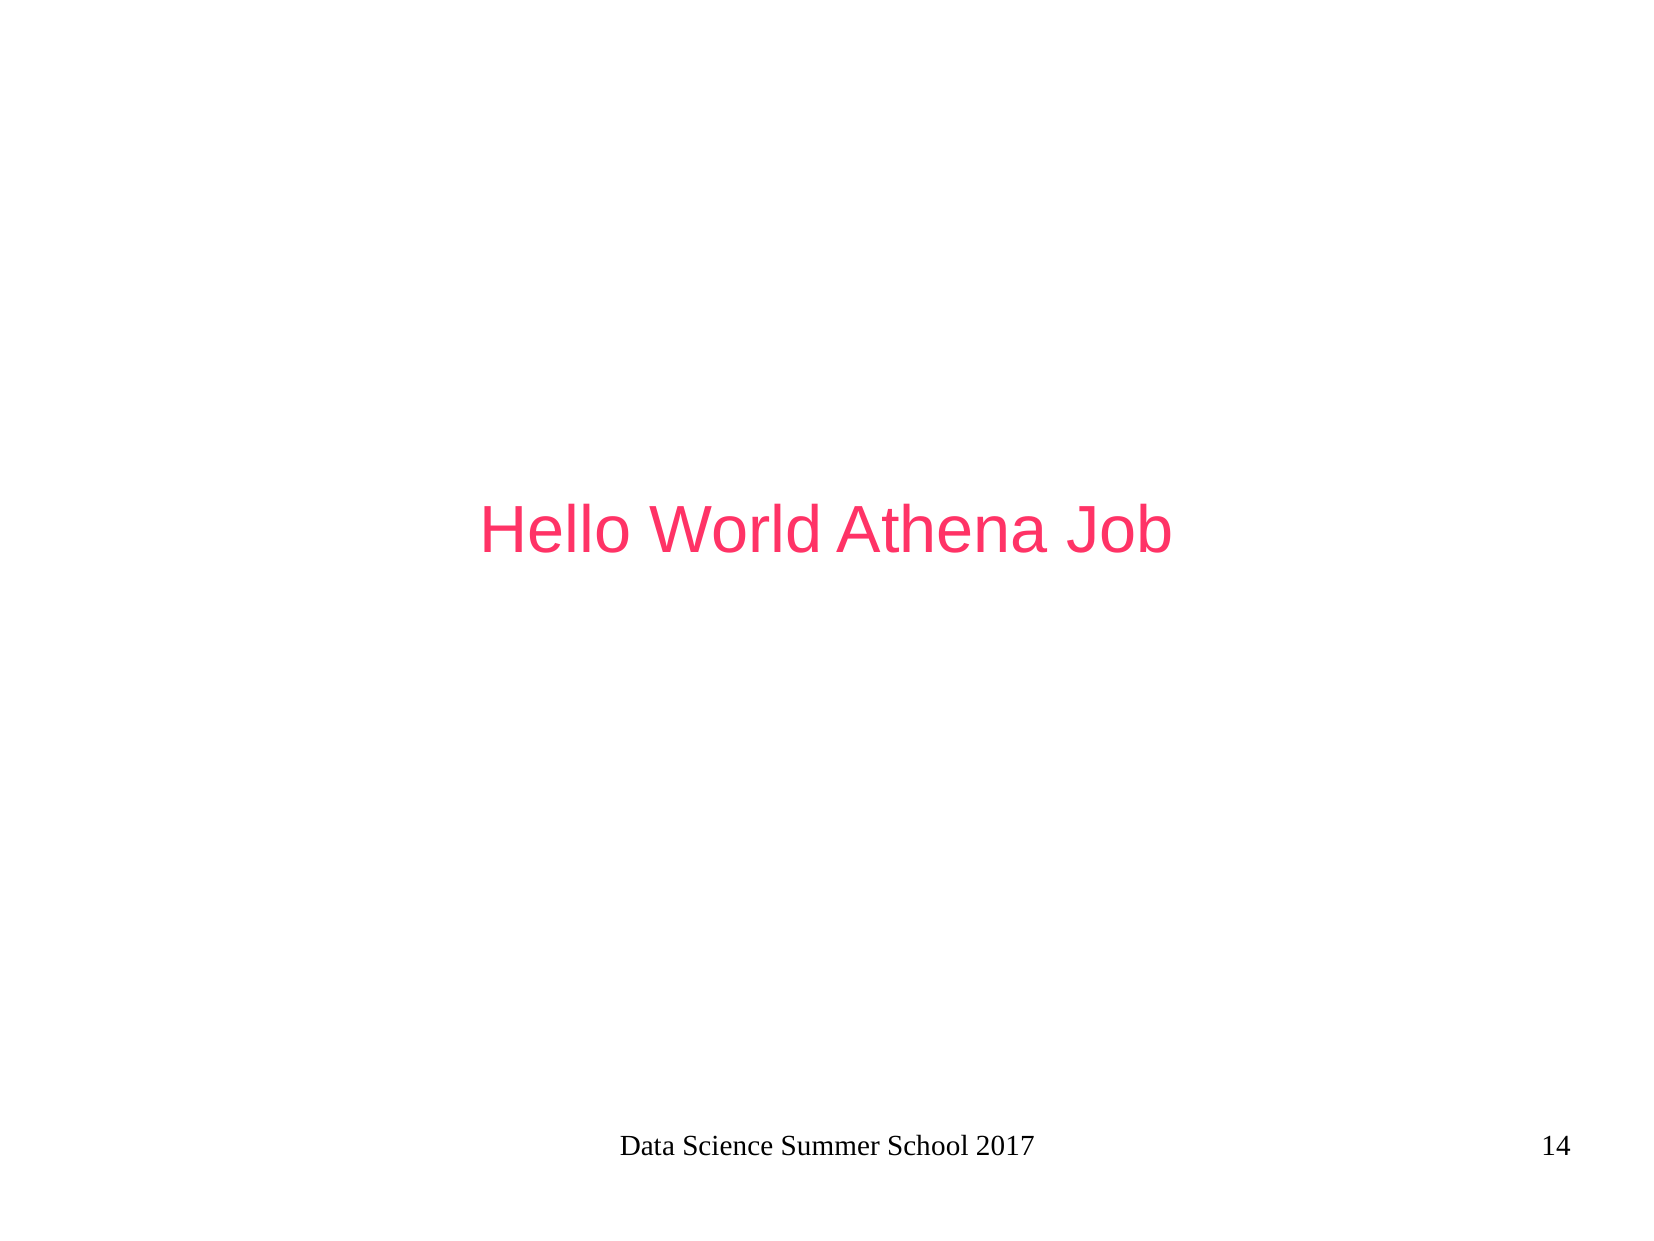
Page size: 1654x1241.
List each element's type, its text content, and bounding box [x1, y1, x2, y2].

subtitle Hello World Athena Job [82, 49, 1571, 1010]
